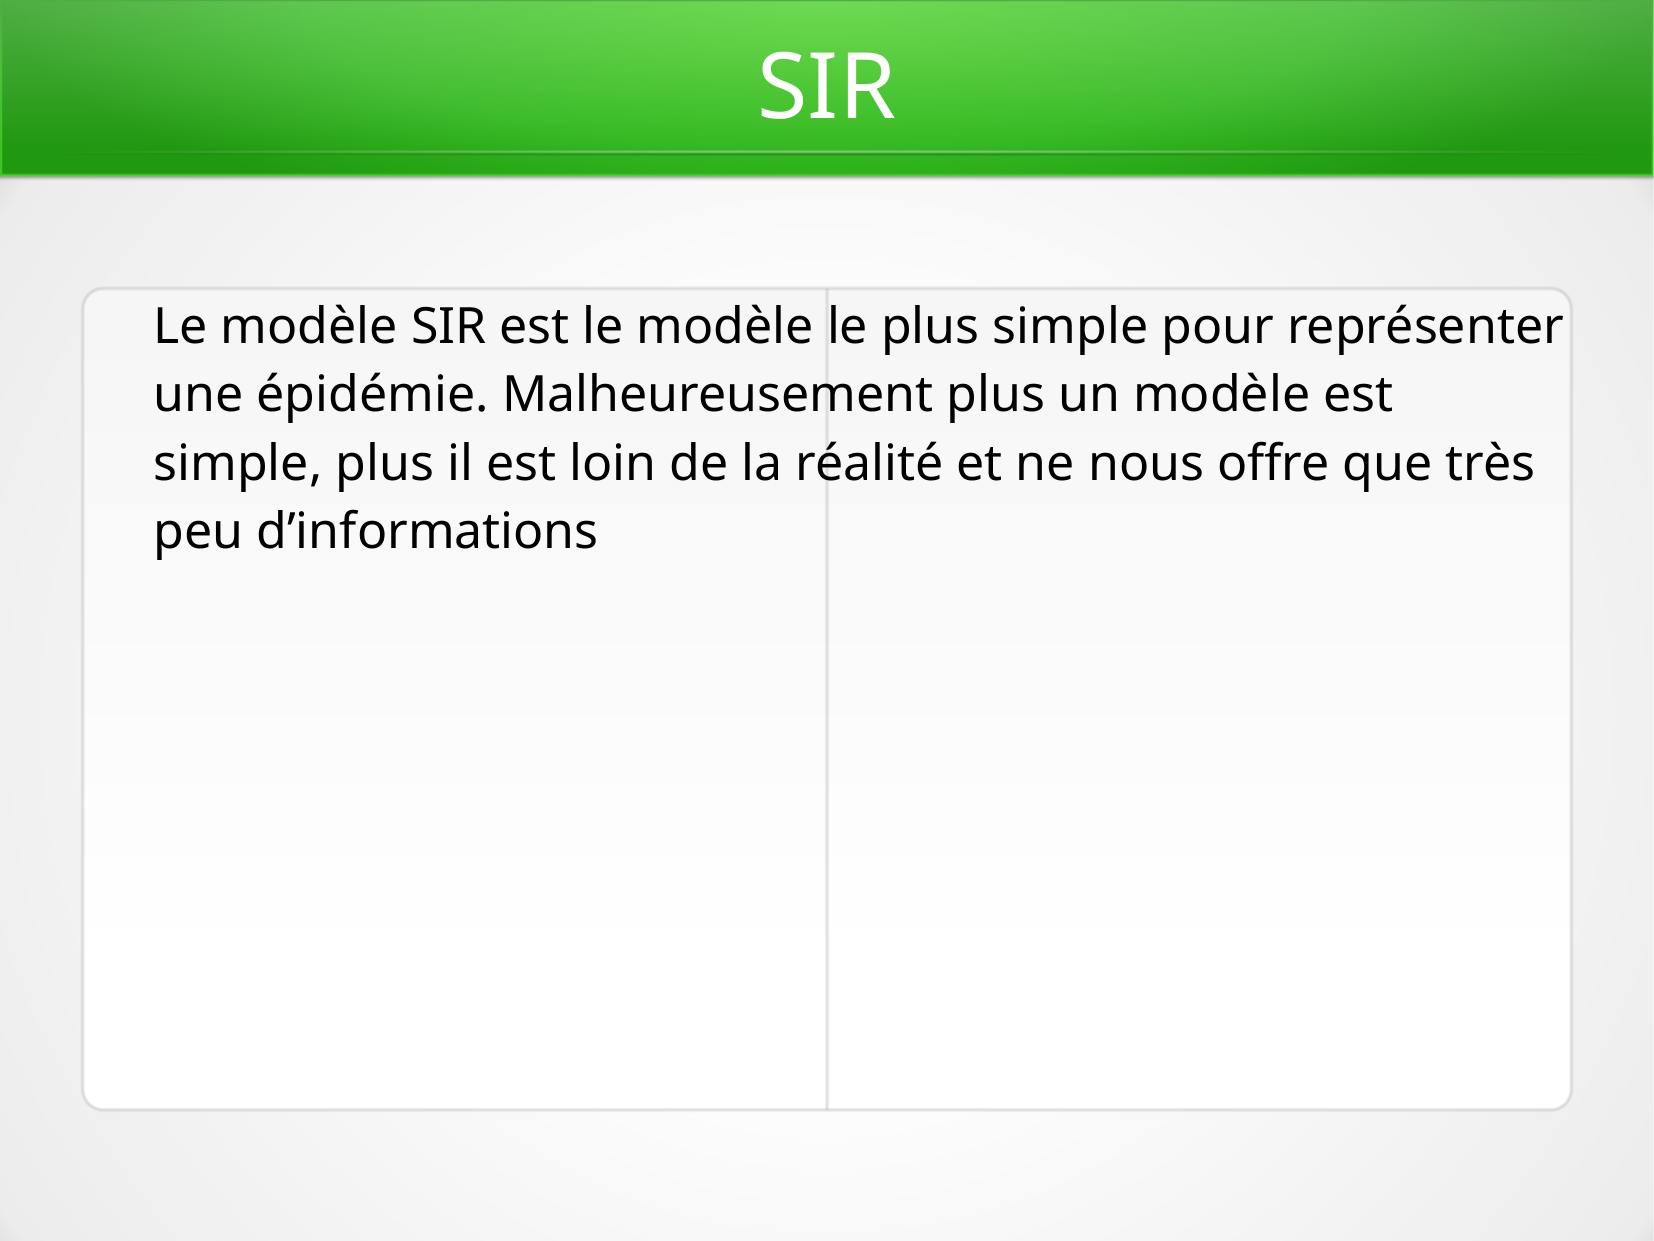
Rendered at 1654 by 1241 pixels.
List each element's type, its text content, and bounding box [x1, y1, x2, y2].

title SIR [82, 11, 1571, 154]
list Le modèle SIR est le modèle le plus simple pour représenter une épidémie. Malheureusement plus un modèle est simple, plus il est loin de la réalité et ne nous offre que très peu d’informations [82, 290, 1571, 1111]
picture [0, 0, 1654, 1241]
